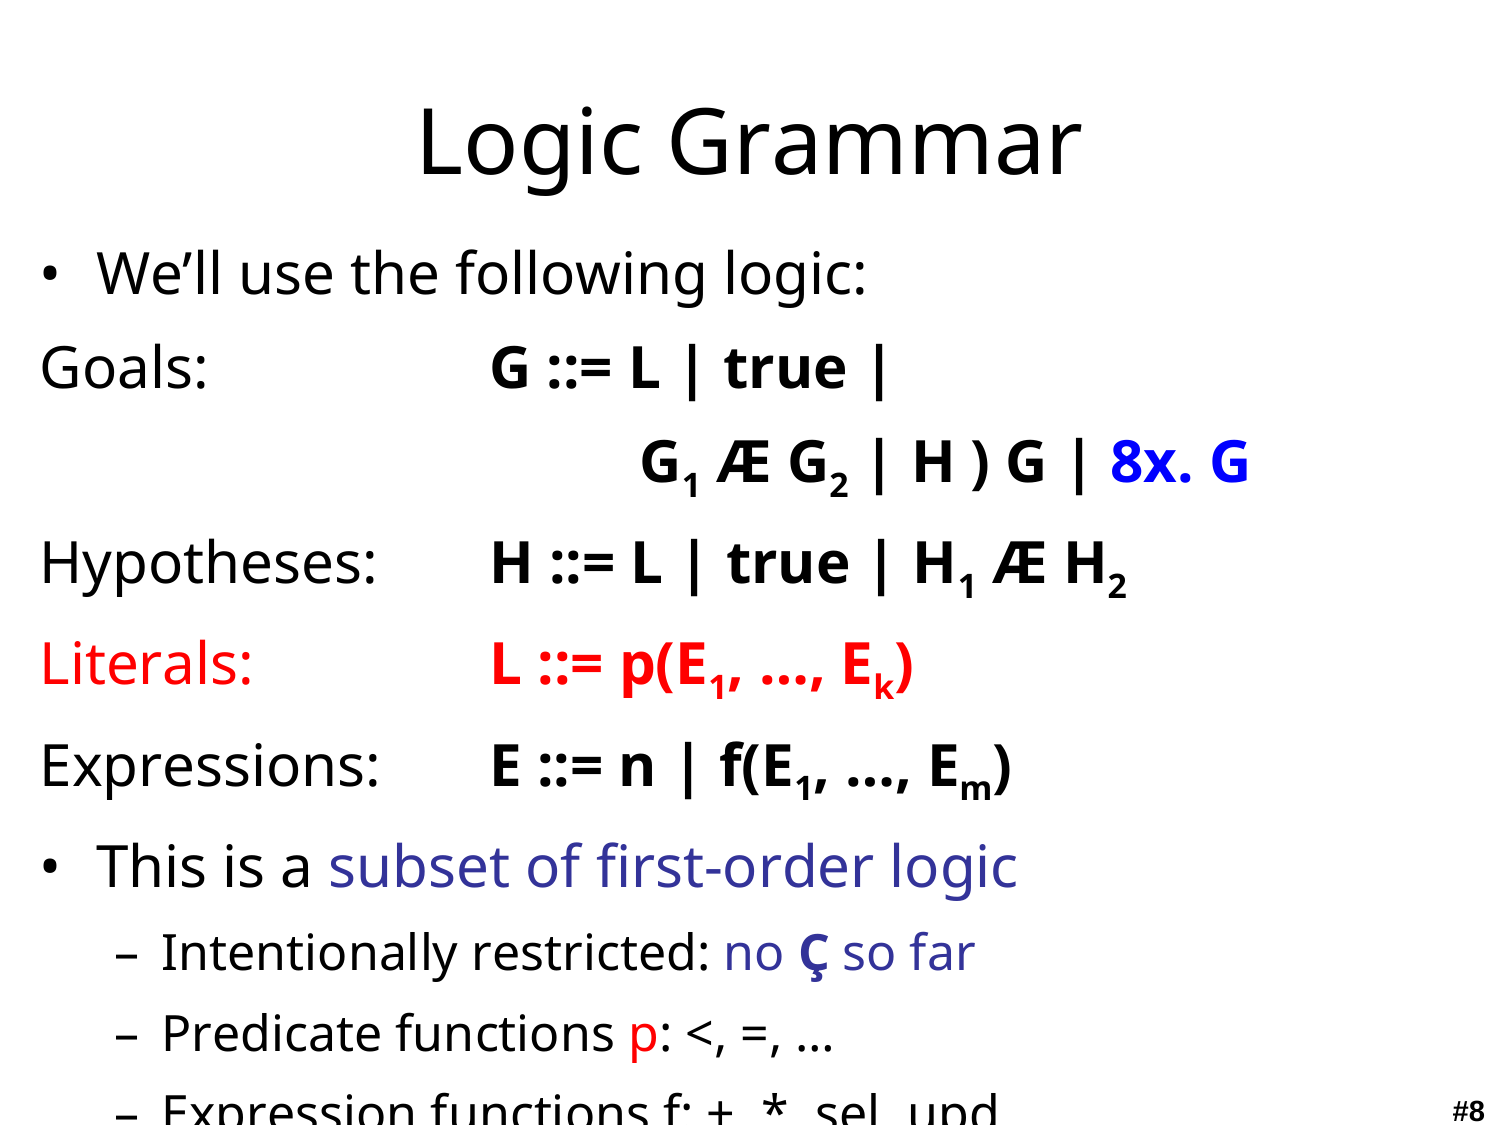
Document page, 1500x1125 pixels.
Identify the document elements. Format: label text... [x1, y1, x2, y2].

title Logic Grammar [24, 45, 1476, 224]
list We’ll use the following logic: Goals: G ::= L | true | G1 Æ G2 | H ) G | 8x. G Hypotheses: H ::= L | true | H1 Æ H2 Literals: L ::= p(E1, …, Ek) Expressions: E ::= n | f(E1, …, Em) This is a subset of first-order logic Intentionally restricted: no Ç so far Predicate functions p: <, =, … Expression functions f: +, *, sel, upd, [24, 224, 1476, 1063]
